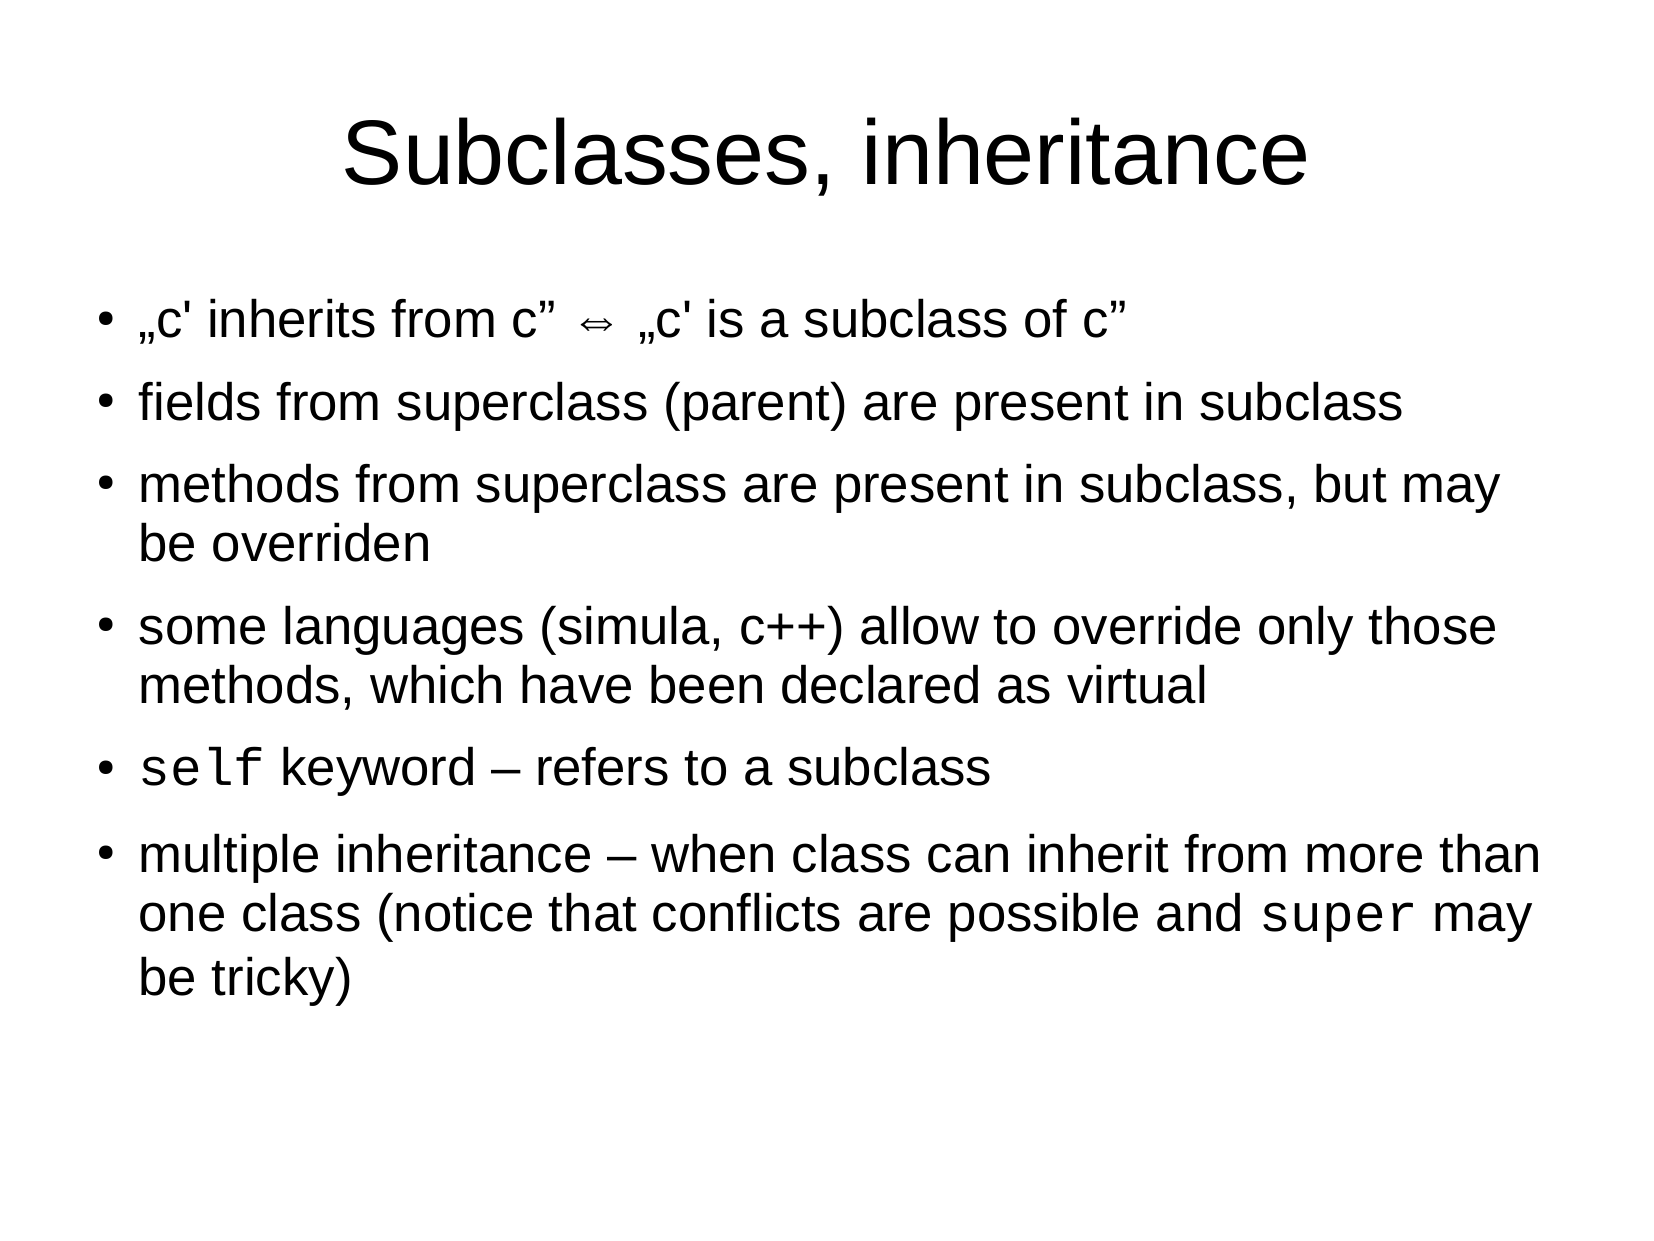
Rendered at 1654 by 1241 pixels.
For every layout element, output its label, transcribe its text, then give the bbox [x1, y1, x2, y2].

title Subclasses, inheritance [82, 49, 1571, 257]
list „c' inherits from c” ⇔ „c' is a subclass of c” fields from superclass (parent) are present in subclass methods from superclass are present in subclass, but may be overriden some languages (simula, c++) allow to override only those methods, which have been declared as virtual self keyword – refers to a subclass multiple inheritance – when class can inherit from more than one class (notice that conflicts are possible and super may be tricky) [82, 290, 1571, 1010]
